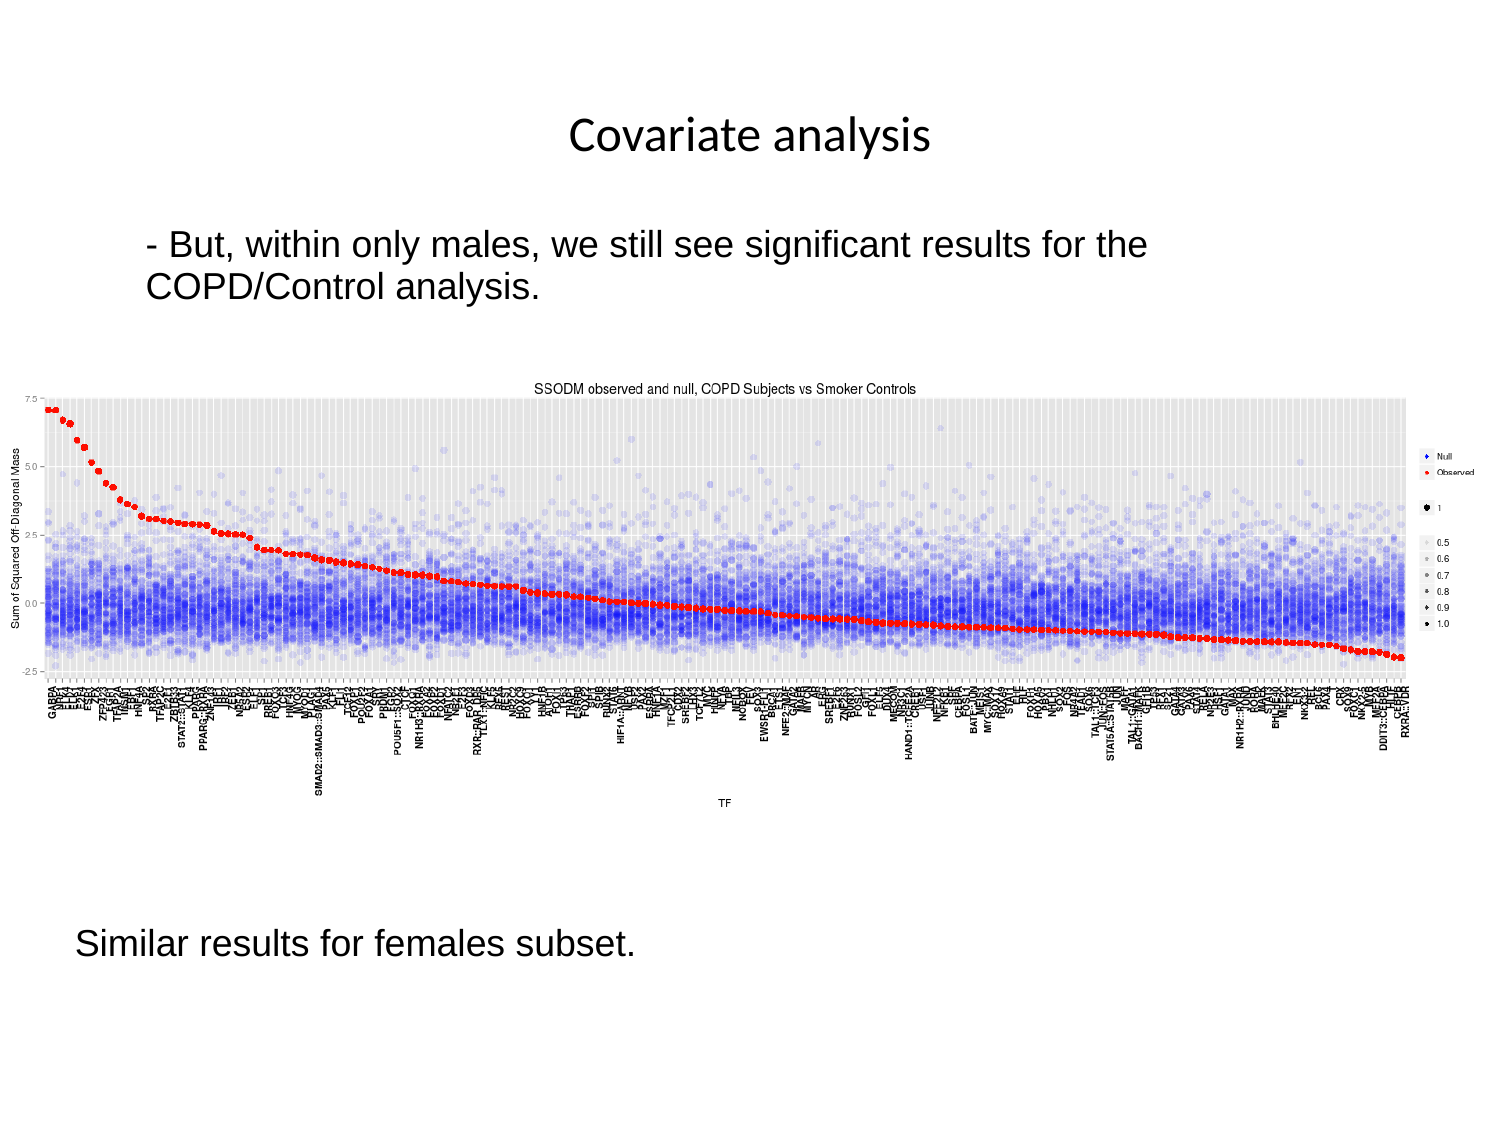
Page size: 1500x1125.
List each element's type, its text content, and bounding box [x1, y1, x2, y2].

picture [0, 366, 1500, 817]
text_box Similar results for females subset. [60, 914, 1320, 972]
text_box - But, within only males, we still see significant results for the COPD/Control analysis. [130, 216, 1332, 358]
title Covariate analysis [75, 45, 1425, 233]
